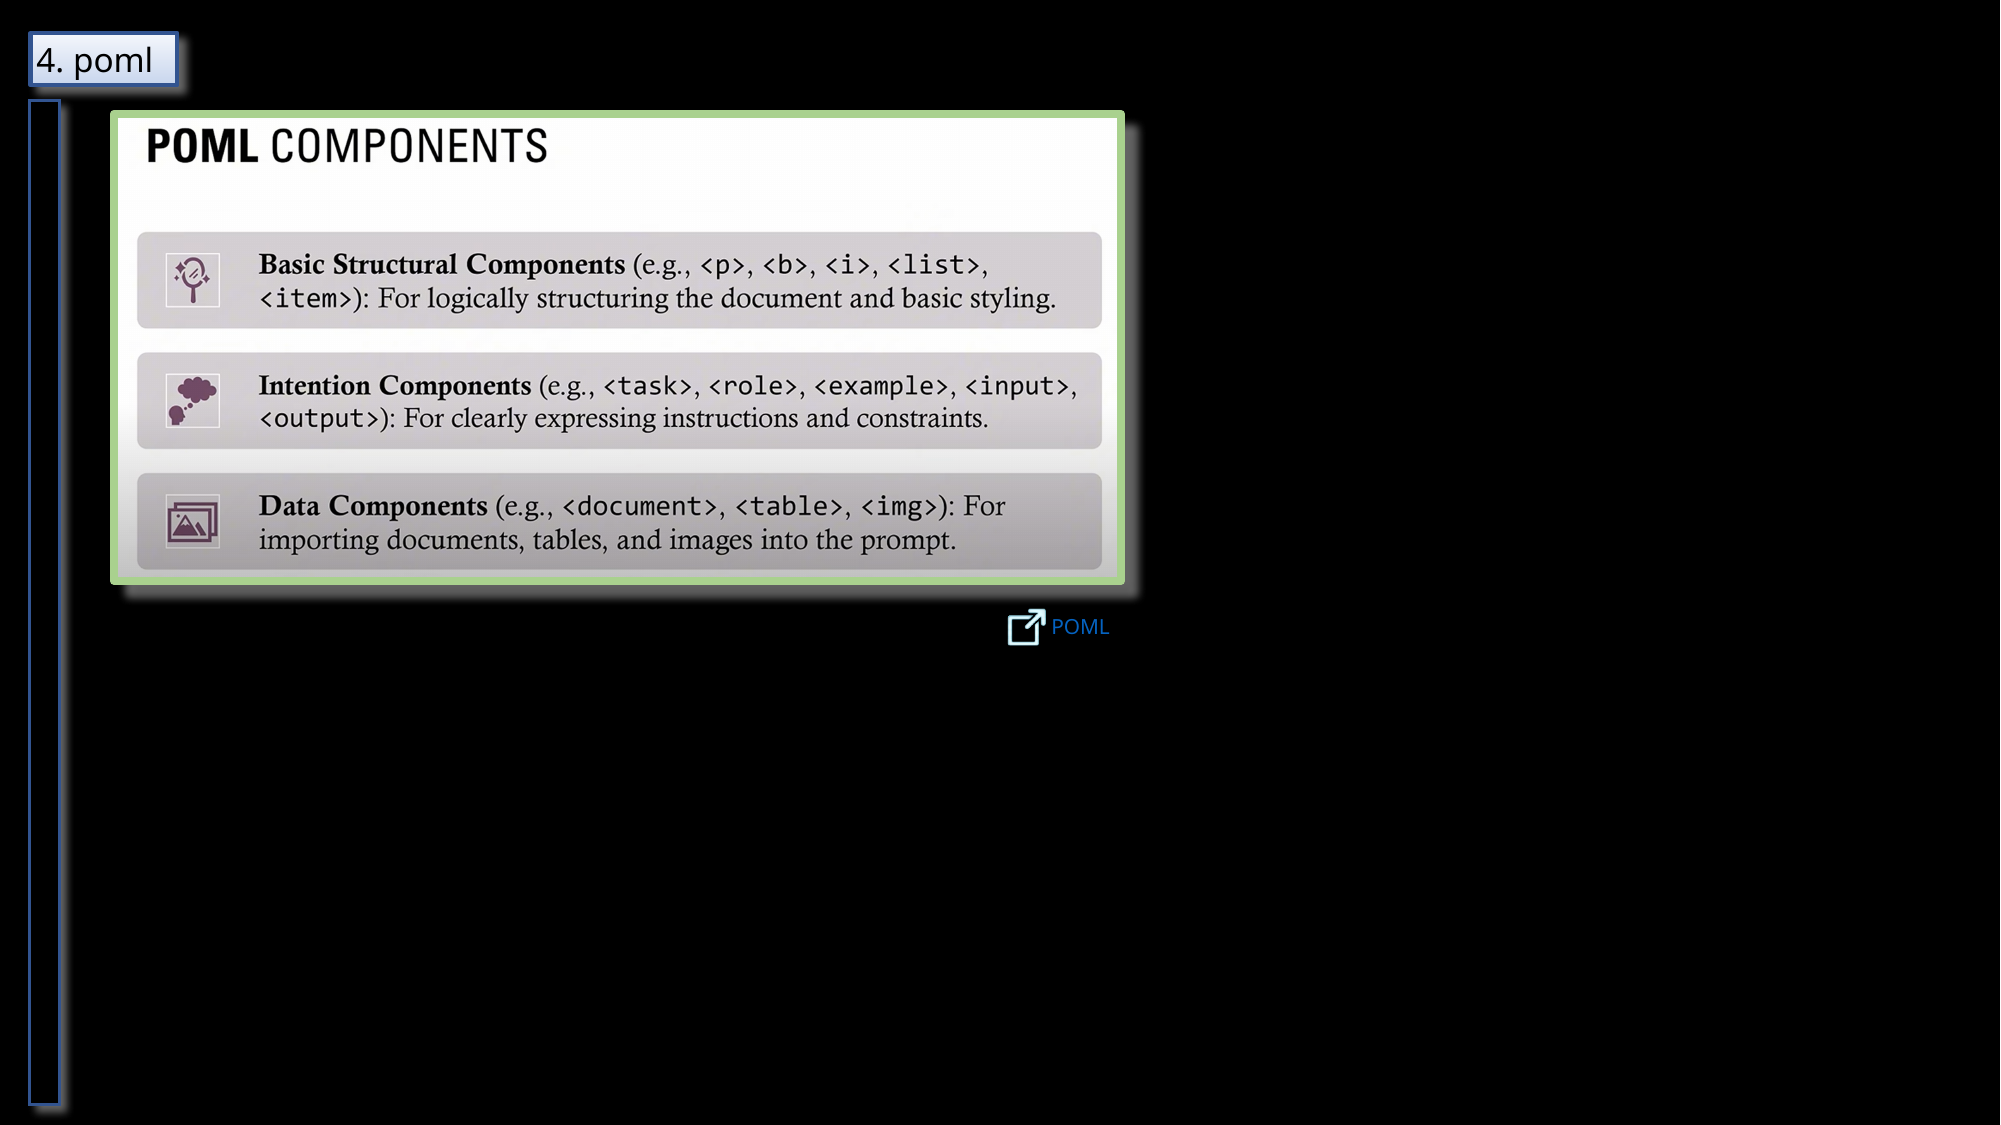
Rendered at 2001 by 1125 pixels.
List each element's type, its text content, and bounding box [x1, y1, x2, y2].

picture [1003, 604, 1050, 650]
text_box [29, 100, 60, 1105]
text_box POML [1050, 606, 1125, 650]
title 4. poml [30, 33, 178, 86]
picture [118, 118, 1117, 577]
